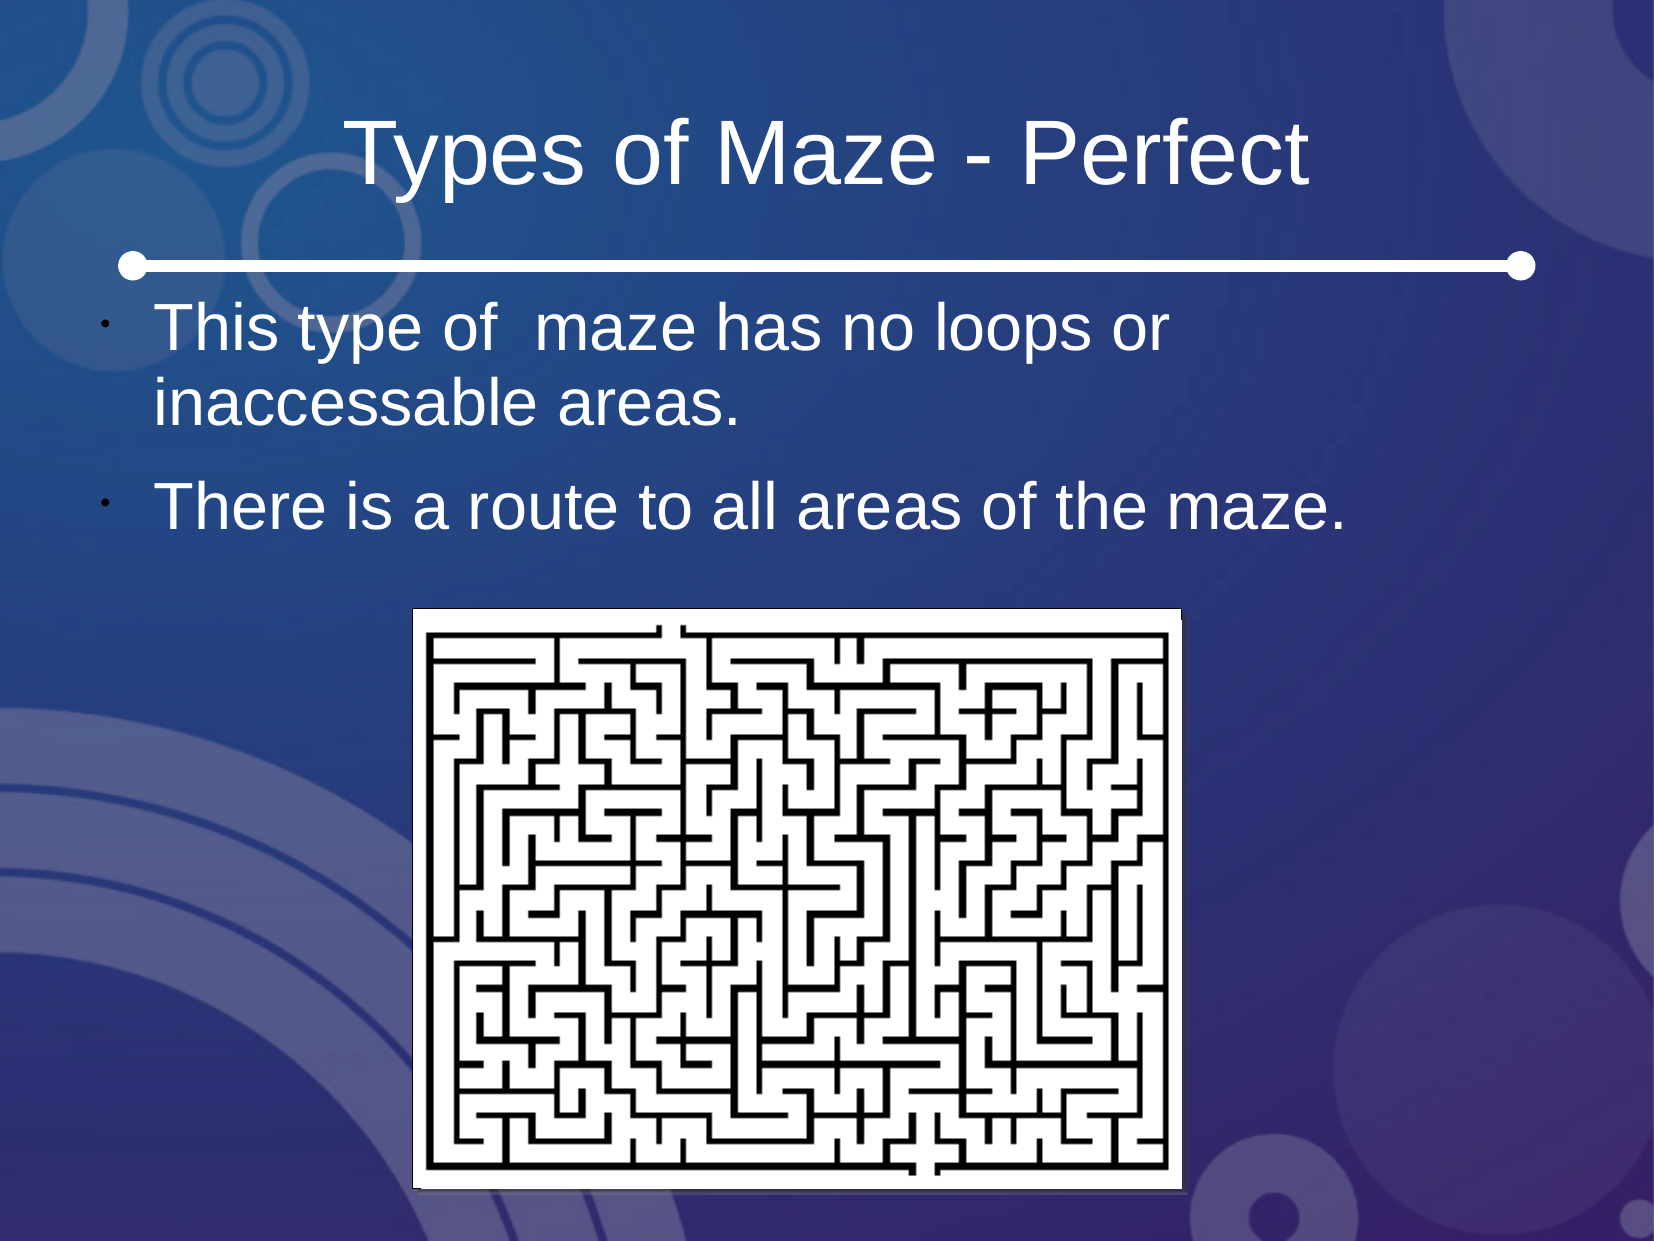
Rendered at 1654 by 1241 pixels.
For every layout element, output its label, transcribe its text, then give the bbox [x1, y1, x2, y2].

title Types of Maze - Perfect [82, 56, 1571, 250]
text_box [412, 1094, 421, 1189]
picture [421, 620, 1182, 1190]
list This type of maze has no loops or inaccessable areas. There is a route to all areas of the maze. [82, 290, 1571, 1094]
